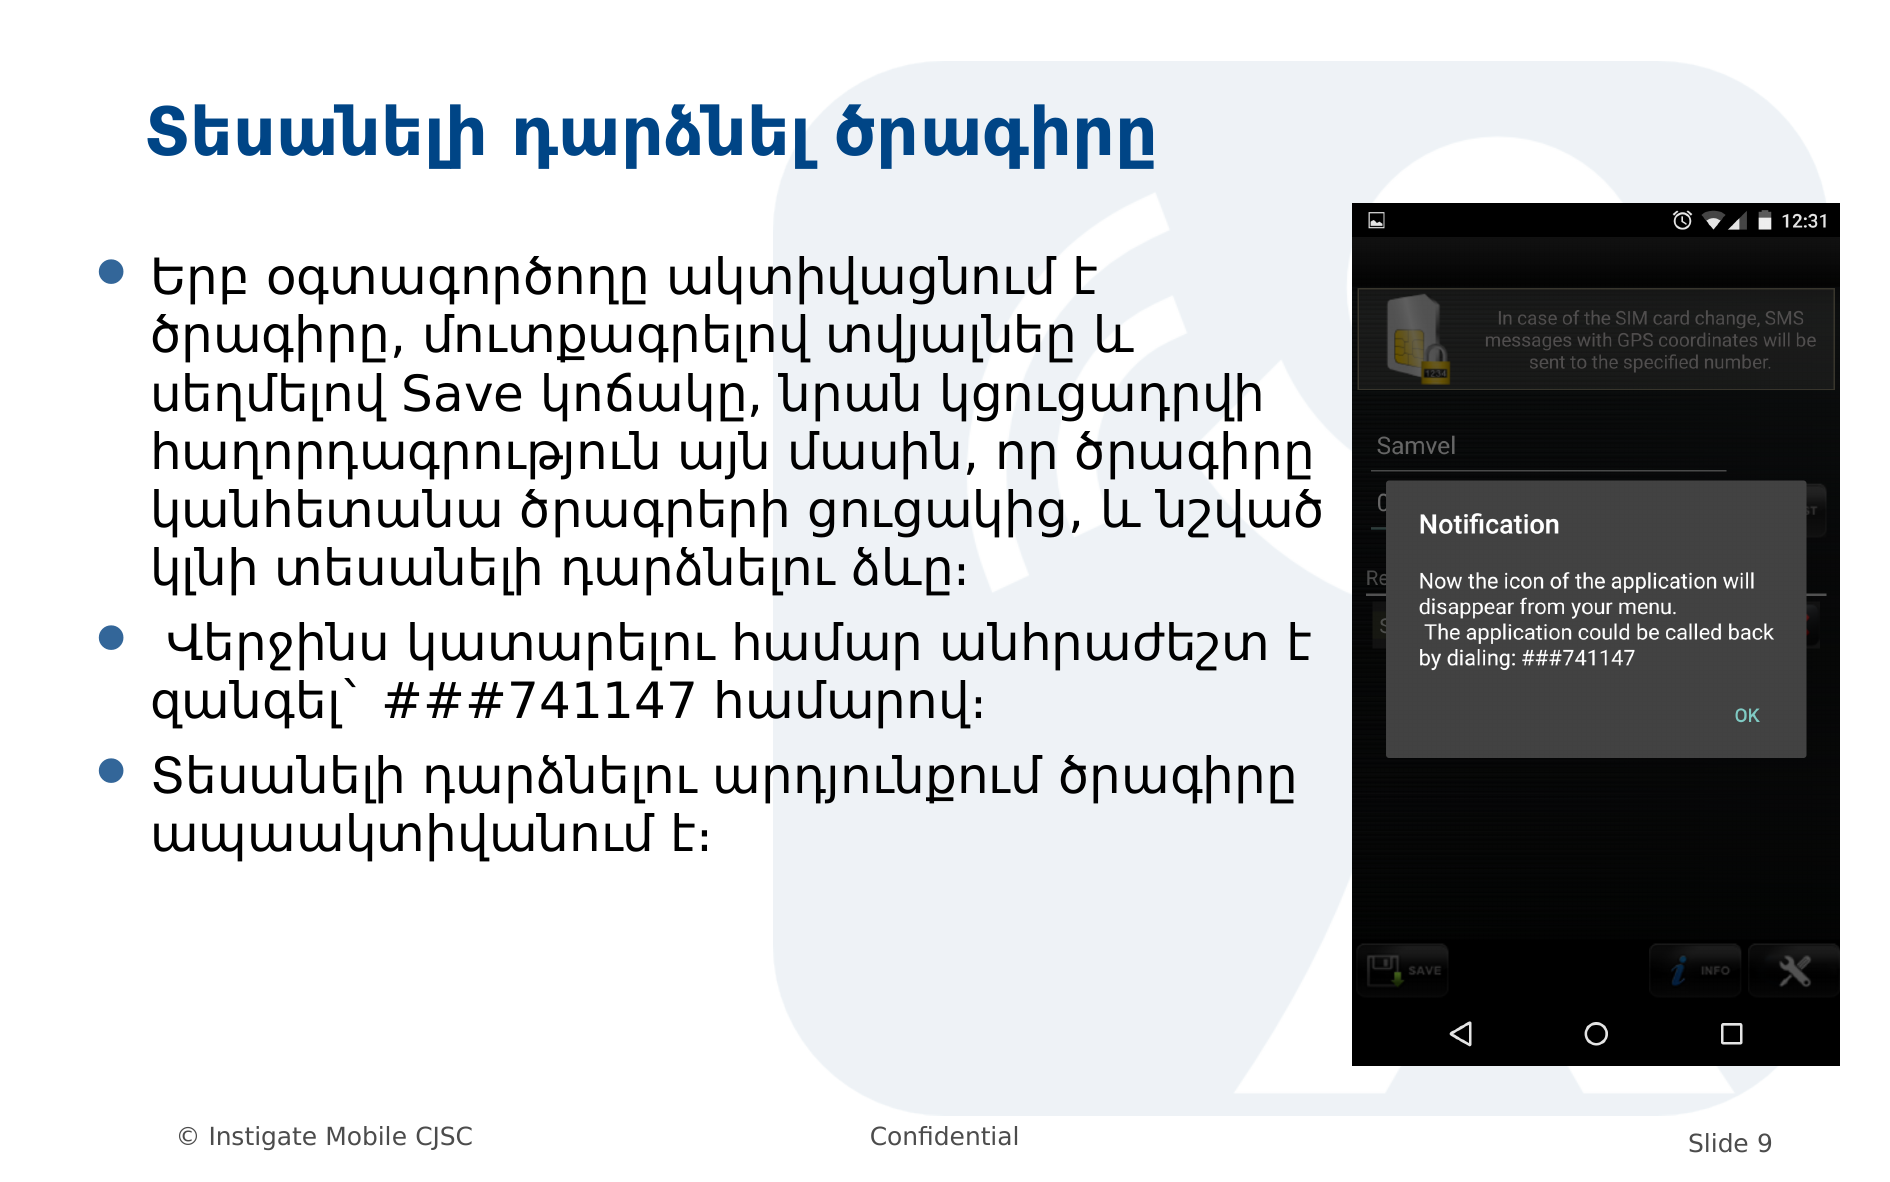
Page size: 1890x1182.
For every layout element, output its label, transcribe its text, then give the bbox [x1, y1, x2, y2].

picture [1352, 203, 1840, 1066]
list Երբ օգտագործողը ակտիվացնում է ծրագիրը, մուտքագրելով տվյալնեը և սեղմելով Save կոճակը, նրան կցուցադրվի հաղորդագրություն այն մասին, որ ծրագիրը կանհետանա ծրագրերի ցուցակից, և նշված կլնի տեսանելի դարձնելու ձևը։ Վերջինս կատարելու համար անհրաժեշտ է զանգել` ###741147 համարով։ Տեսանելի դարձնելու արդյունքում ծրագիրը ապաակտիվանում է։ [95, 248, 1351, 934]
title Տեսանելի դարձնել ծրագիրը [96, 47, 1794, 217]
